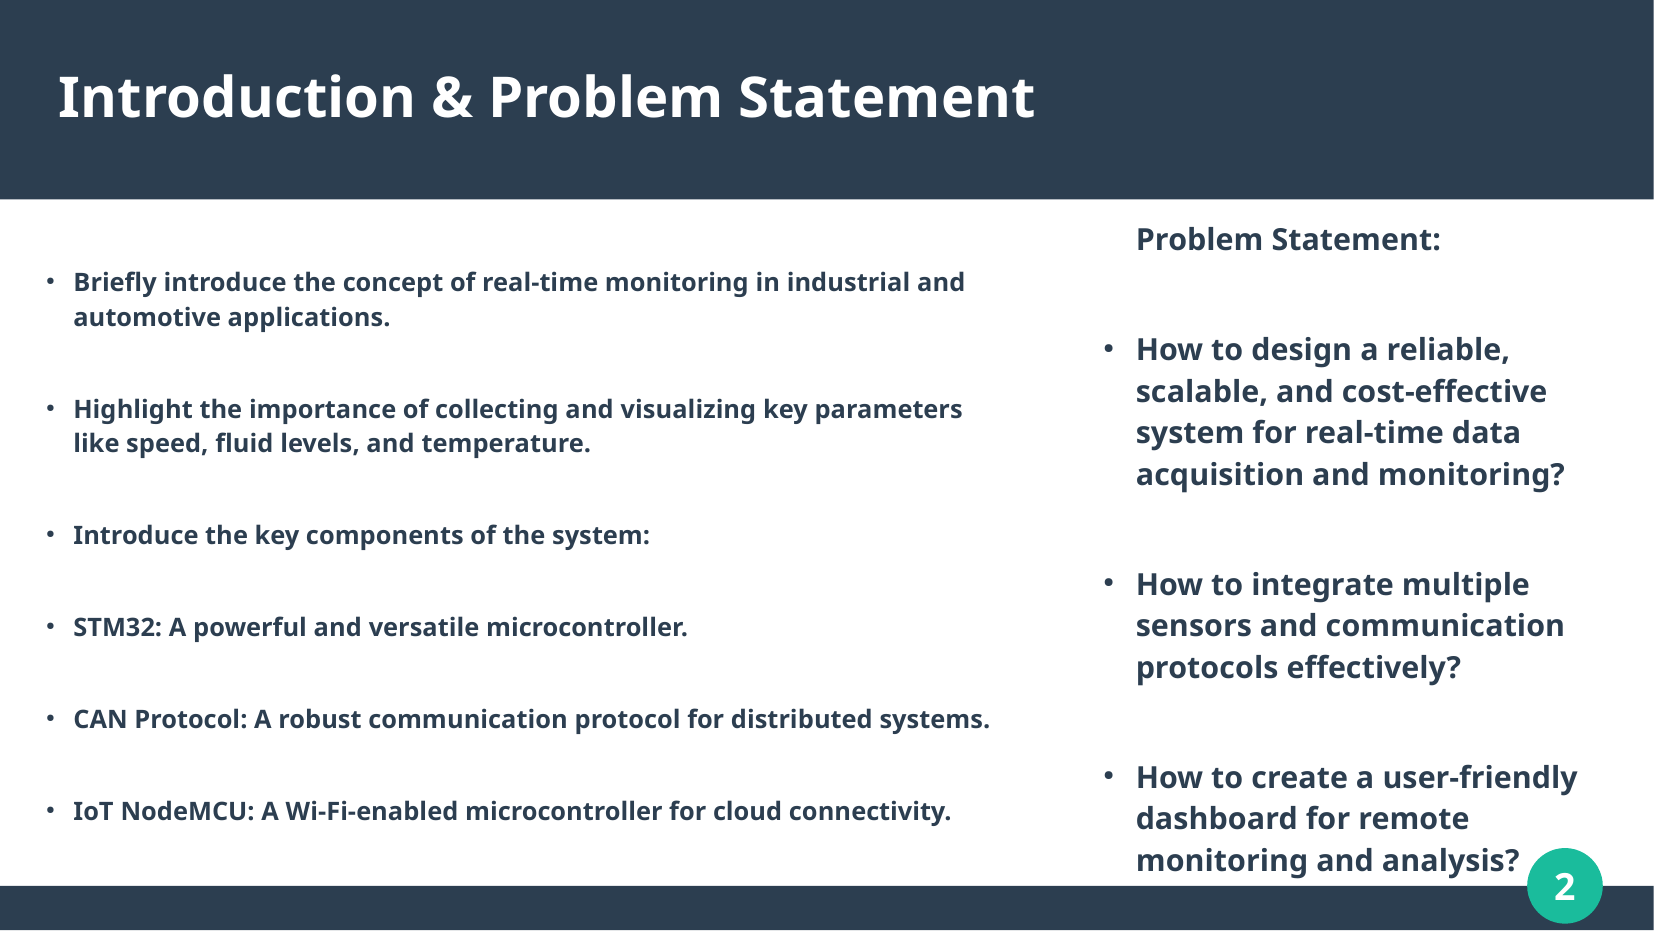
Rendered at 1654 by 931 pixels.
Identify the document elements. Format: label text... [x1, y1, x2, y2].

list Problem Statement: How to design a reliable, scalable, and cost-effective system for real-time data acquisition and monitoring? How to integrate multiple sensors and communication protocols effectively? How to create a user-friendly dashboard for remote monitoring and analysis? [1092, 218, 1646, 886]
title Introduction & Problem Statement [59, 37, 1595, 156]
list Briefly introduce the concept of real-time monitoring in industrial and automotive applications. Highlight the importance of collecting and visualizing key parameters like speed, fluid levels, and temperature. Introduce the key components of the system: STM32: A powerful and versatile microcontroller. CAN Protocol: A robust communication protocol for distributed systems. IoT NodeMCU: A Wi-Fi-enabled microcontroller for cloud connectivity. [37, 218, 1004, 857]
